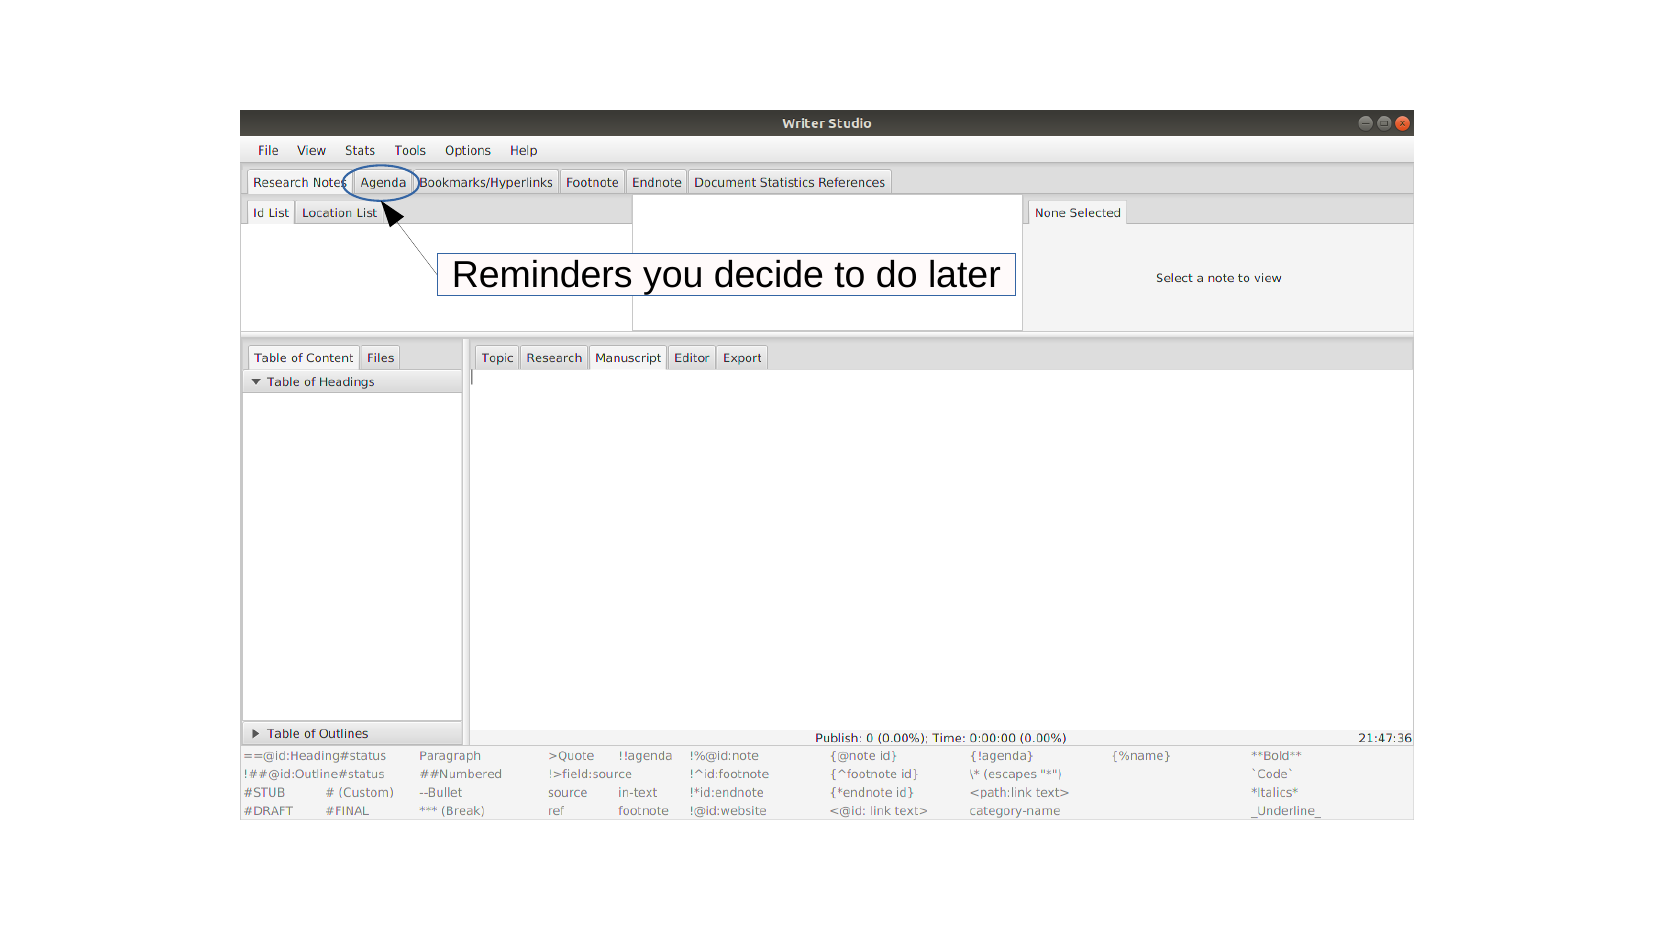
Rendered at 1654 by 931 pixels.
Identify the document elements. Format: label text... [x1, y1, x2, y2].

picture [240, 110, 1414, 820]
text_box Reminders you decide to do later [437, 253, 1016, 296]
